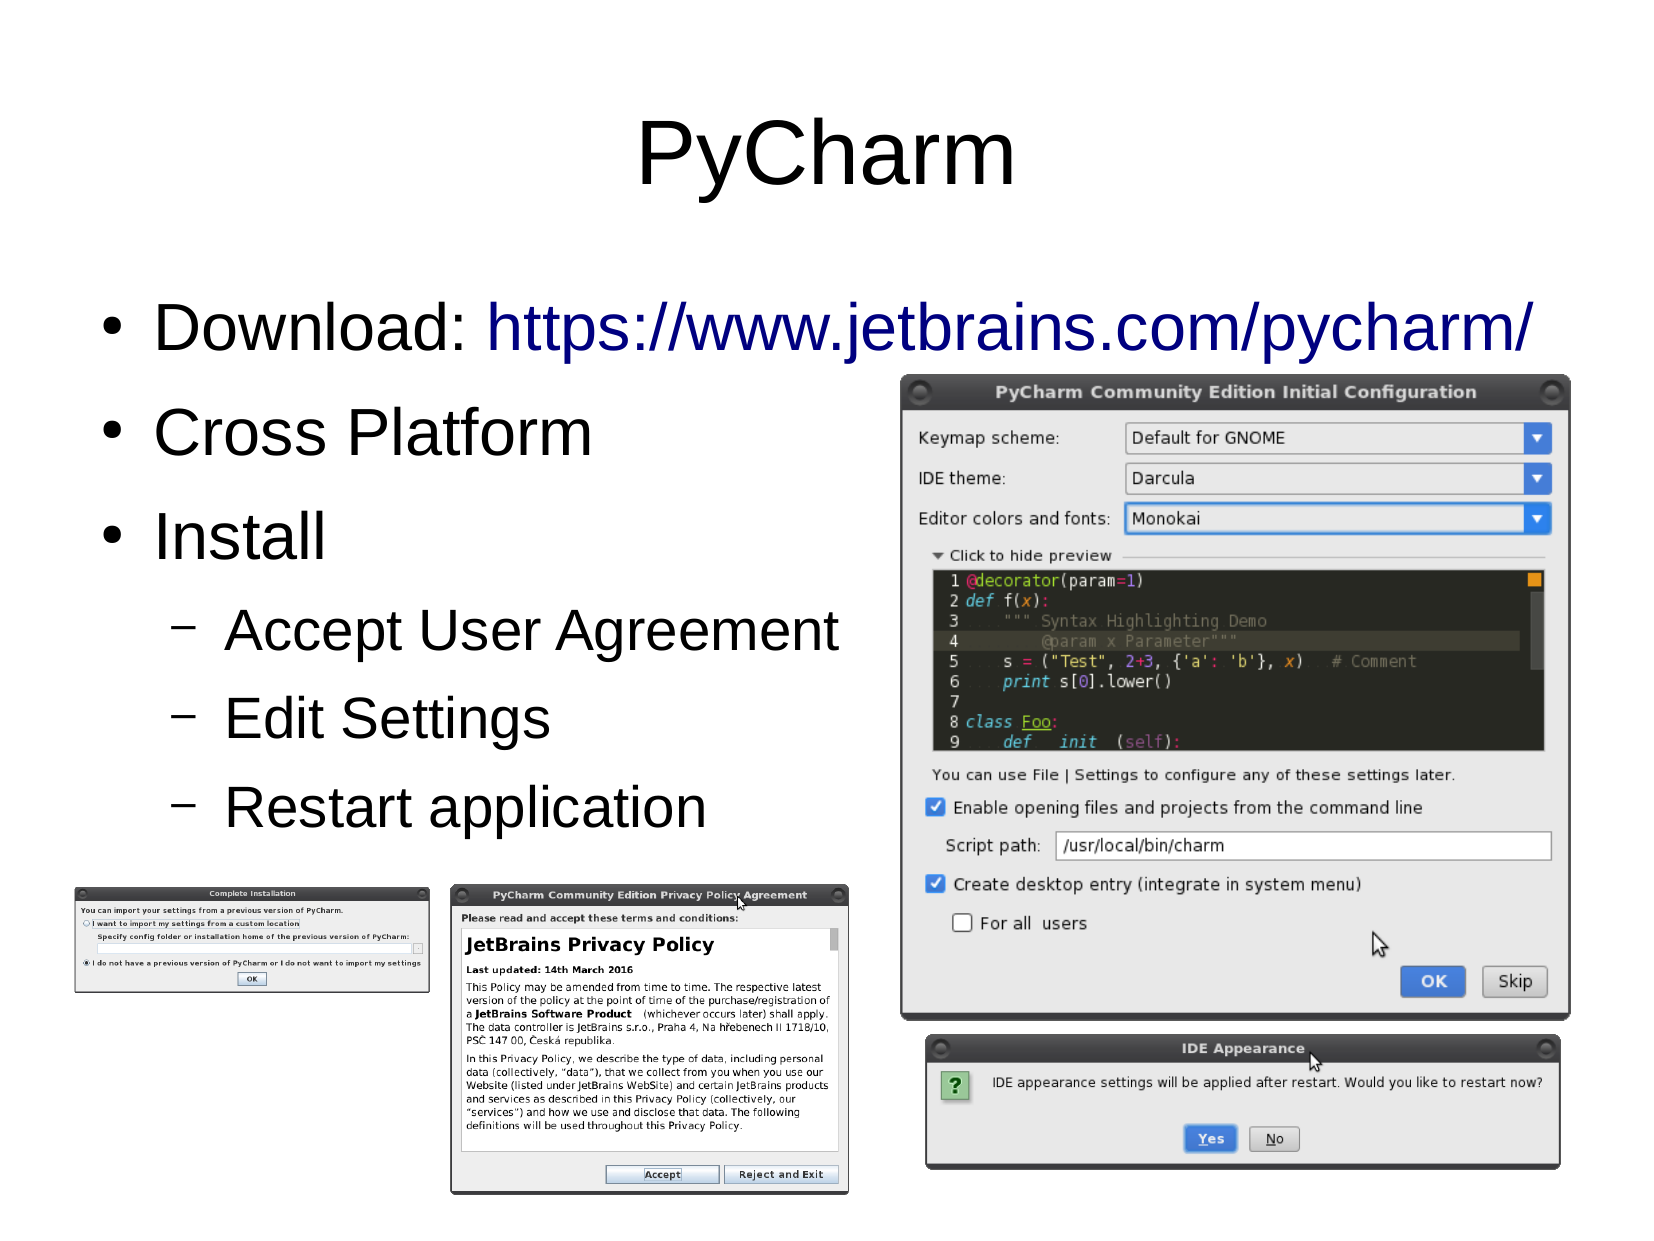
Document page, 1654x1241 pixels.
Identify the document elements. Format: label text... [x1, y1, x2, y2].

title PyCharm [82, 49, 1571, 257]
picture [900, 374, 1571, 1021]
picture [925, 1034, 1561, 1171]
picture [71, 887, 434, 993]
list Download: https://www.jetbrains.com/pycharm/ Cross Platform Install Accept User Agreement Edit Settings Restart application [82, 290, 1571, 1010]
picture [450, 884, 849, 1195]
